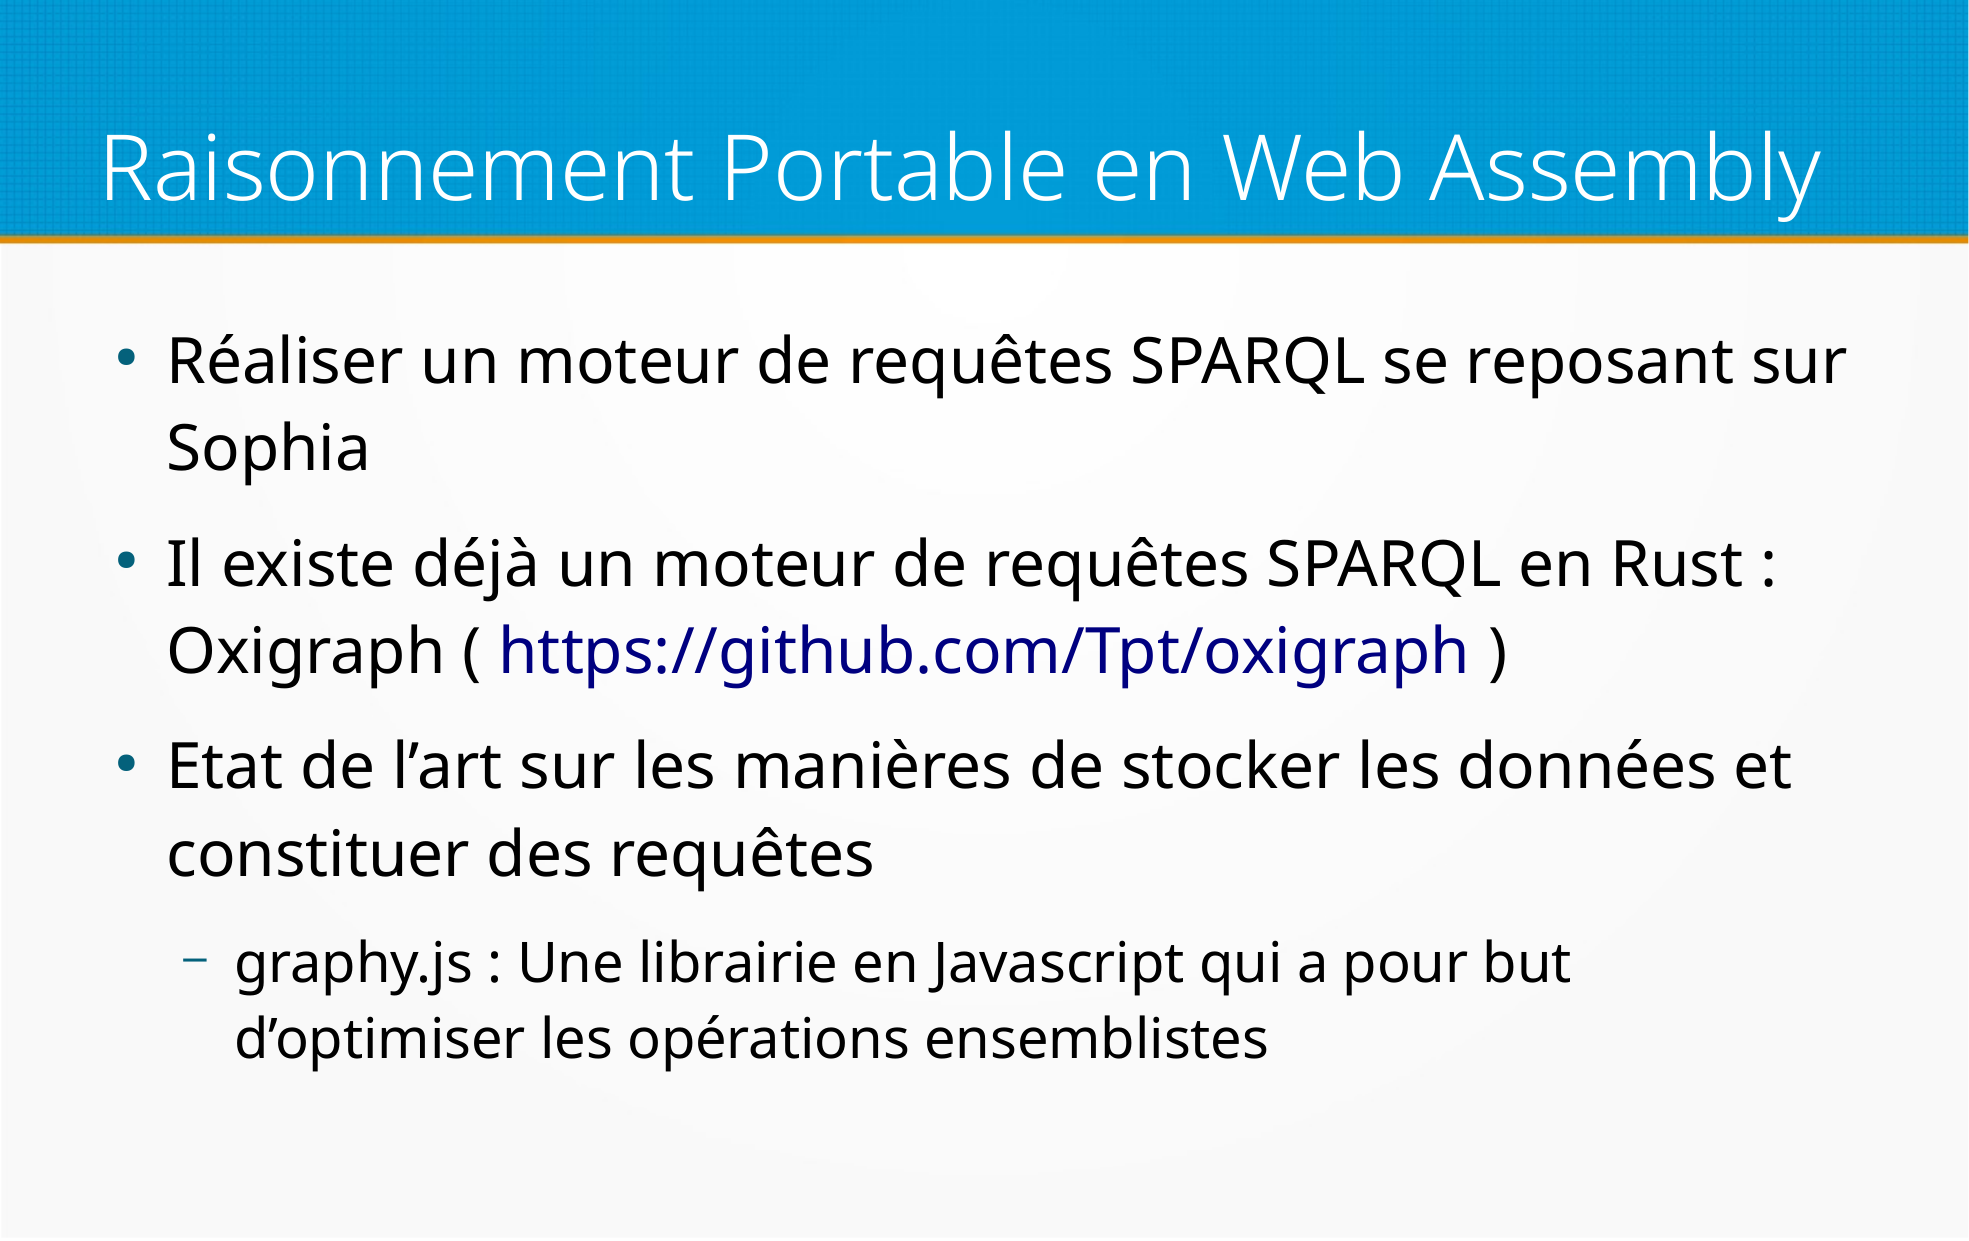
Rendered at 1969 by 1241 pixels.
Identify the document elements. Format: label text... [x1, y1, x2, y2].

picture [0, 233, 1969, 1241]
list Réaliser un moteur de requêtes SPARQL se reposant sur Sophia Il existe déjà un moteur de requêtes SPARQL en Rust : Oxigraph ( https://github.com/Tpt/oxigraph ) Etat de l’art sur les manières de stocker les données et constituer des requêtes graphy.js : Une librairie en Javascript qui a pour but d’optimiser les opérations ensemblistes [98, 315, 1861, 1081]
title Raisonnement Portable en Web Assembly [98, 19, 1870, 227]
